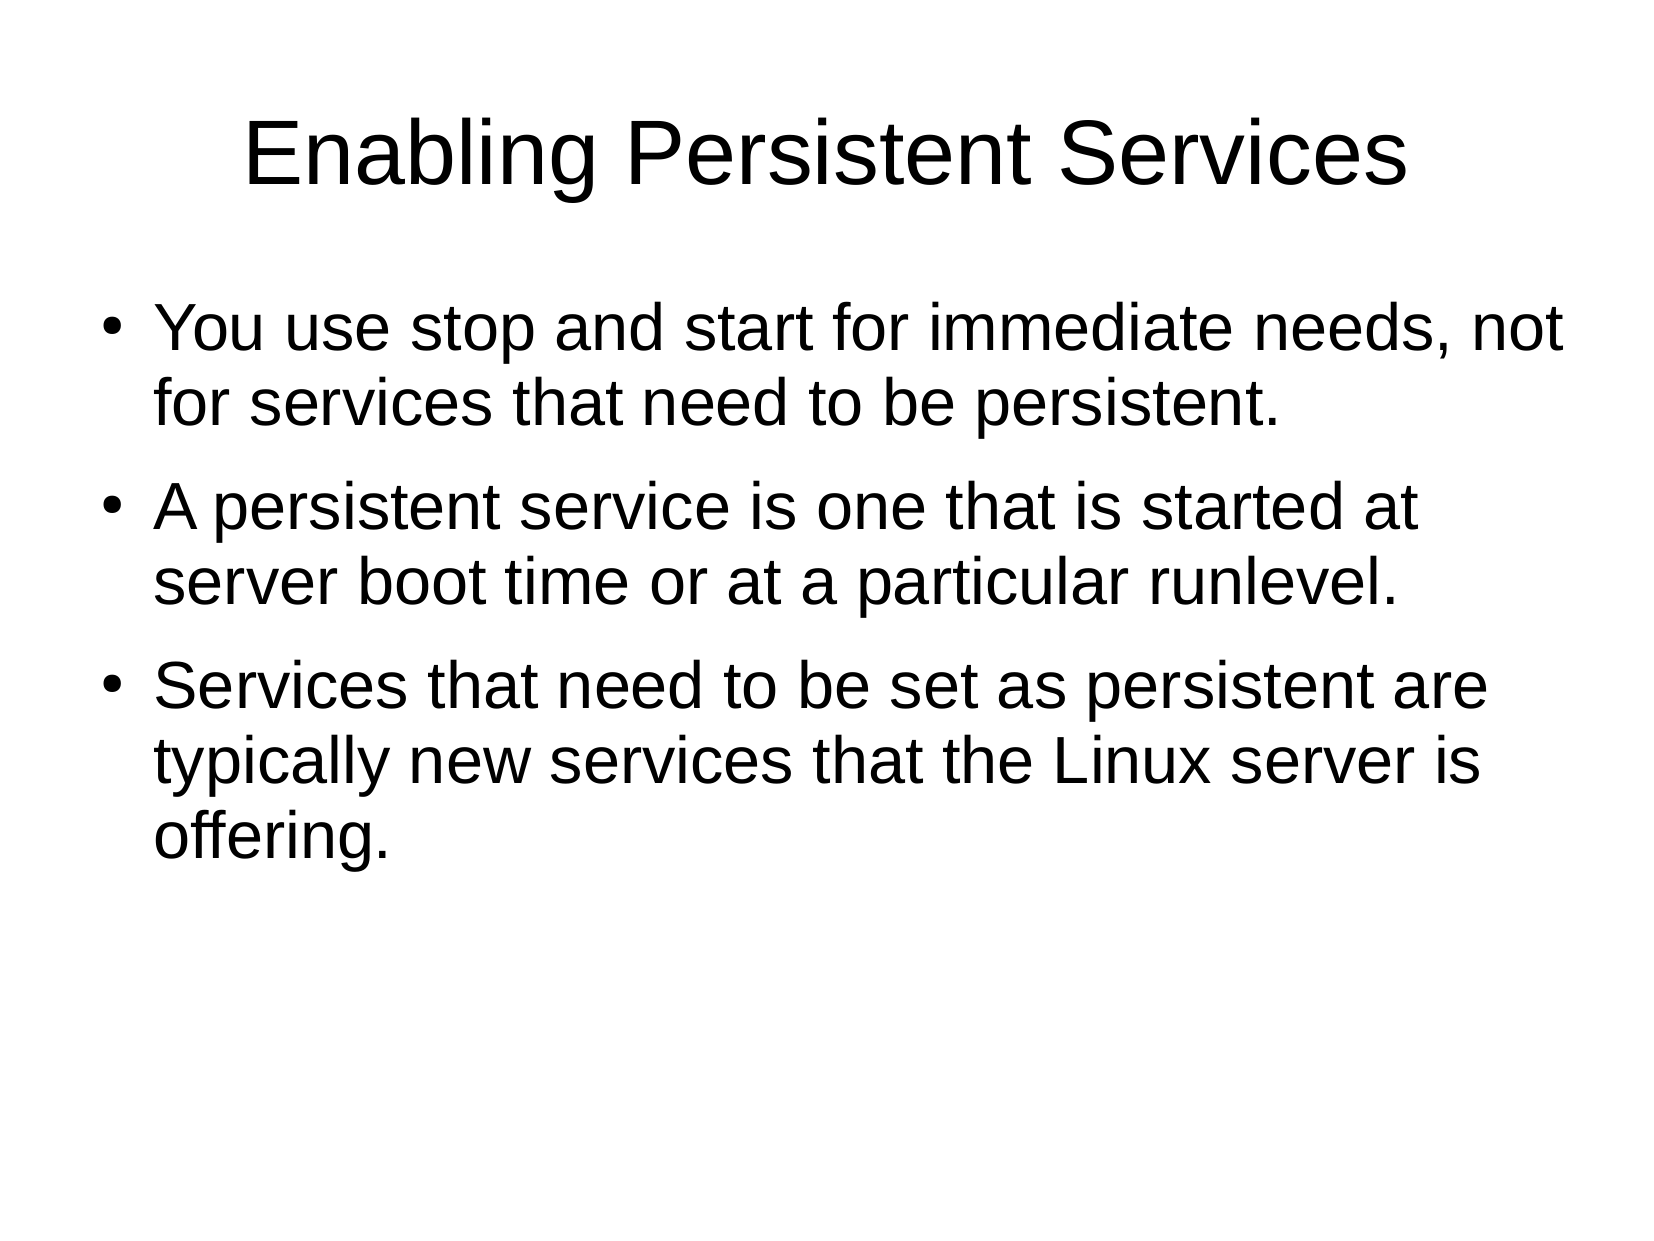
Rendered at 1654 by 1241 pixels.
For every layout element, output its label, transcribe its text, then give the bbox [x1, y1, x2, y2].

title Enabling Persistent Services [82, 49, 1571, 257]
list You use stop and start for immediate needs, not for services that need to be persistent. A persistent service is one that is started at server boot time or at a particular runlevel. Services that need to be set as persistent are typically new services that the Linux server is offering. [82, 290, 1571, 1010]
